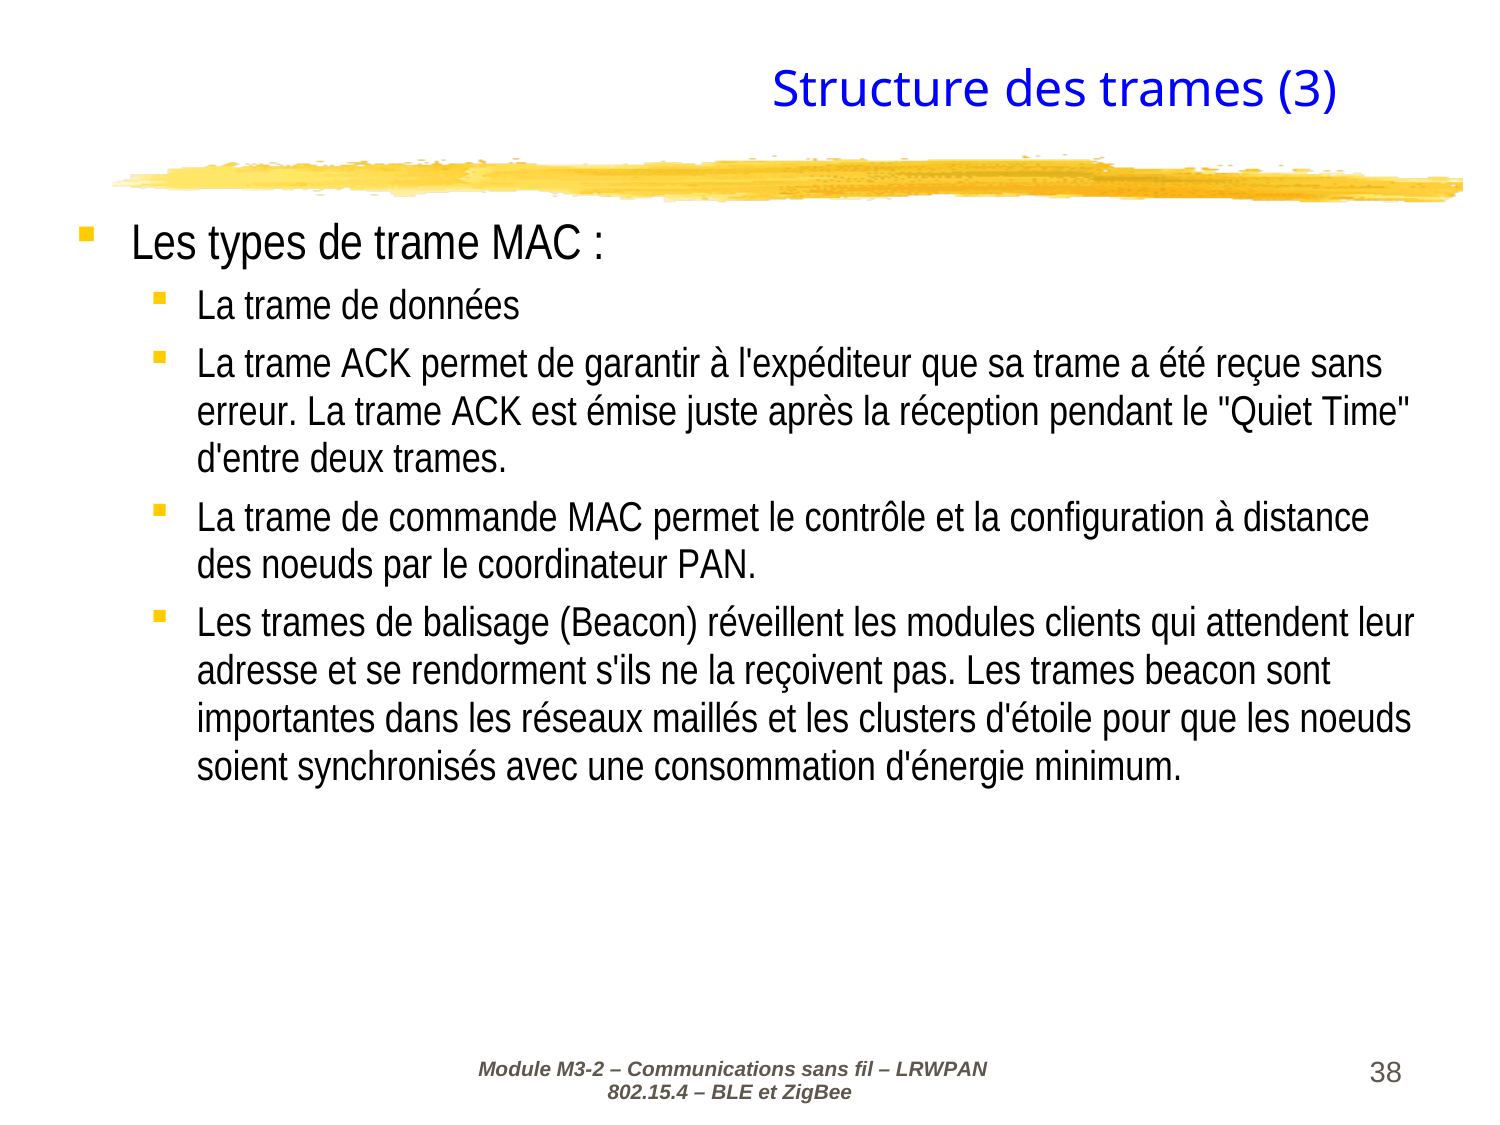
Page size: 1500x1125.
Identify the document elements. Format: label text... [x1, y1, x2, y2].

picture [112, 149, 1463, 213]
list Les types de trame MAC : La trame de données La trame ACK permet de garantir à l'expéditeur que sa trame a été reçue sans erreur. La trame ACK est émise juste après la réception pendant le "Quiet Time" d'entre deux trames. La trame de commande MAC permet le contrôle et la configuration à distance des noeuds par le coordinateur PAN. Les trames de balisage (Beacon) réveillent les modules clients qui attendent leur adresse et se rendorment s'ils ne la reçoivent pas. Les trames beacon sont importantes dans les réseaux maillés et les clusters d'étoile pour que les noeuds soient synchronisés avec une consommation d'énergie minimum. [74, 212, 1417, 795]
title Structure des trames (3) [62, 37, 1338, 138]
